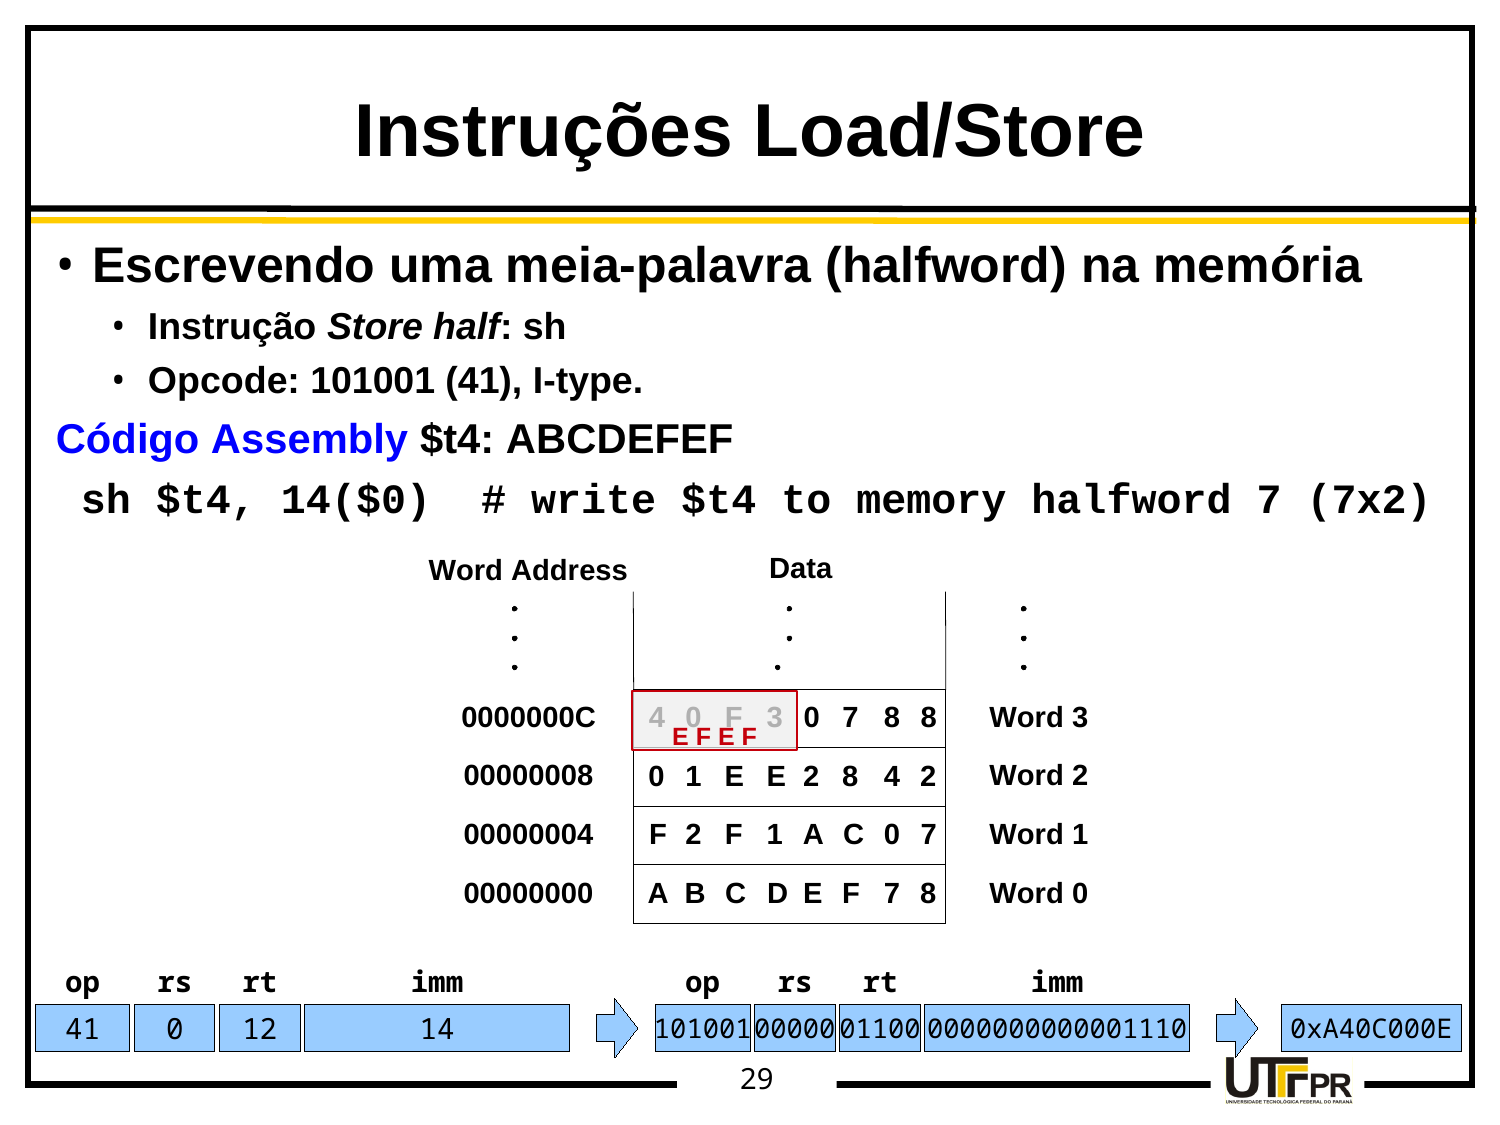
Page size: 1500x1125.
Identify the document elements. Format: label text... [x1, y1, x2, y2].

title Instruções Load/Store [0, 78, 1500, 185]
text_box C [714, 873, 747, 909]
text_box 2 [909, 756, 937, 792]
text_box 1 [675, 756, 702, 792]
text_box 4 [873, 756, 901, 792]
text_box 7 [832, 697, 859, 733]
text_box 8 [873, 697, 901, 733]
text_box Data [758, 549, 833, 585]
text_box 00000 [754, 1005, 836, 1052]
text_box E [714, 756, 745, 792]
text_box 41 [35, 1005, 130, 1052]
text_box [596, 998, 638, 1058]
text_box Word 0 [979, 873, 1089, 909]
text_box 8 [910, 697, 937, 733]
text_box 2 [792, 756, 820, 792]
text_box [1216, 998, 1258, 1058]
text_box 7 [873, 873, 901, 909]
text_box 8 [909, 873, 937, 909]
text_box rt [839, 957, 921, 1005]
text_box rs [754, 957, 836, 1005]
text_box 0 [873, 814, 901, 850]
text_box 0xA40C000E [1281, 1004, 1462, 1052]
text_box F [714, 814, 743, 850]
text_box Word 2 [979, 756, 1089, 792]
text_box B [674, 873, 706, 909]
text_box 7 [910, 814, 937, 850]
text_box E [756, 756, 787, 792]
text_box E [792, 873, 823, 909]
text_box imm [304, 957, 570, 1005]
text_box 8 [831, 756, 859, 792]
text_box 01100 [839, 1005, 921, 1052]
text_box 0 [638, 756, 665, 792]
list Escrevendo uma meia-palavra (halfword) na memória Instrução Store half: sh Opcode: 101001 (41), I-type. Código Assembly $t4: ABCDEFEF sh $t4, 14($0) # write $t4 to memory halfword 7 (7x2) [41, 231, 1447, 1125]
text_box F [638, 814, 668, 850]
text_box A [637, 873, 669, 909]
text_box op [35, 957, 130, 1005]
text_box A [792, 814, 825, 850]
text_box 14 [304, 1005, 570, 1052]
text_box rt [219, 957, 301, 1005]
text_box imm [924, 957, 1190, 1005]
text_box 1 [756, 814, 783, 850]
text_box Word 3 [979, 697, 1089, 733]
text_box 00000008 [453, 756, 594, 792]
text_box rs [134, 957, 215, 1005]
text_box 0000000C [450, 697, 596, 733]
text_box C [832, 814, 865, 850]
text_box 0000000000001110 [924, 1005, 1190, 1052]
text_box Word 1 [979, 814, 1089, 850]
text_box 0 [134, 1005, 215, 1052]
text_box 00000004 [453, 814, 594, 850]
text_box 00000000 [453, 873, 594, 909]
text_box D [756, 873, 789, 909]
text_box E F E F [631, 690, 798, 751]
text_box 0 [798, 697, 821, 733]
text_box 12 [219, 1005, 301, 1052]
text_box Word Address [418, 551, 629, 587]
text_box op [655, 957, 751, 1005]
text_box F [831, 873, 860, 909]
text_box 2 [675, 814, 702, 850]
